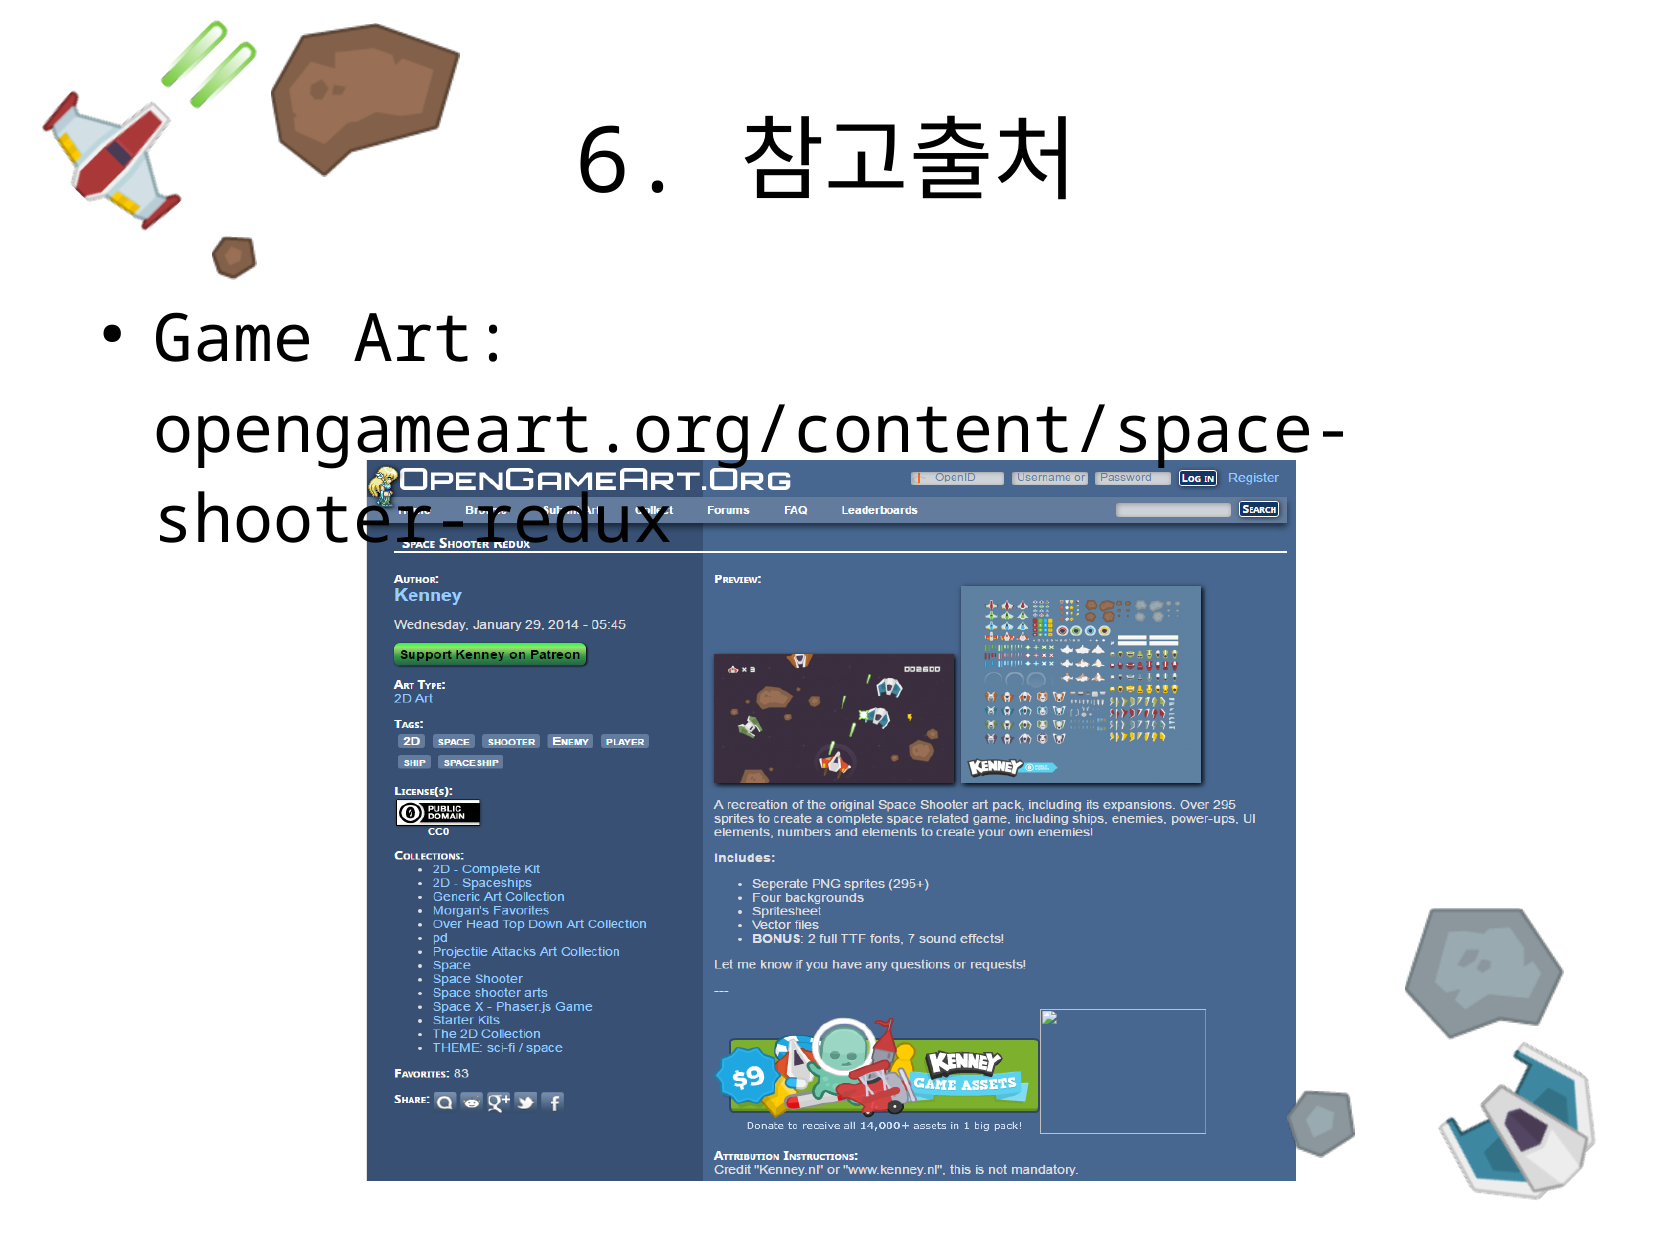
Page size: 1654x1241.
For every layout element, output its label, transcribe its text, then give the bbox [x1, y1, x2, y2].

picture [271, 23, 460, 177]
title 6. 참고출처 [82, 49, 1571, 257]
picture [24, 55, 217, 249]
picture [156, 17, 231, 92]
picture [1405, 908, 1630, 1235]
picture [366, 1090, 1355, 1181]
list Game Art: opengameart.org/content/space-shooter-redux [82, 290, 1571, 1109]
picture [185, 38, 260, 113]
picture [212, 236, 257, 280]
